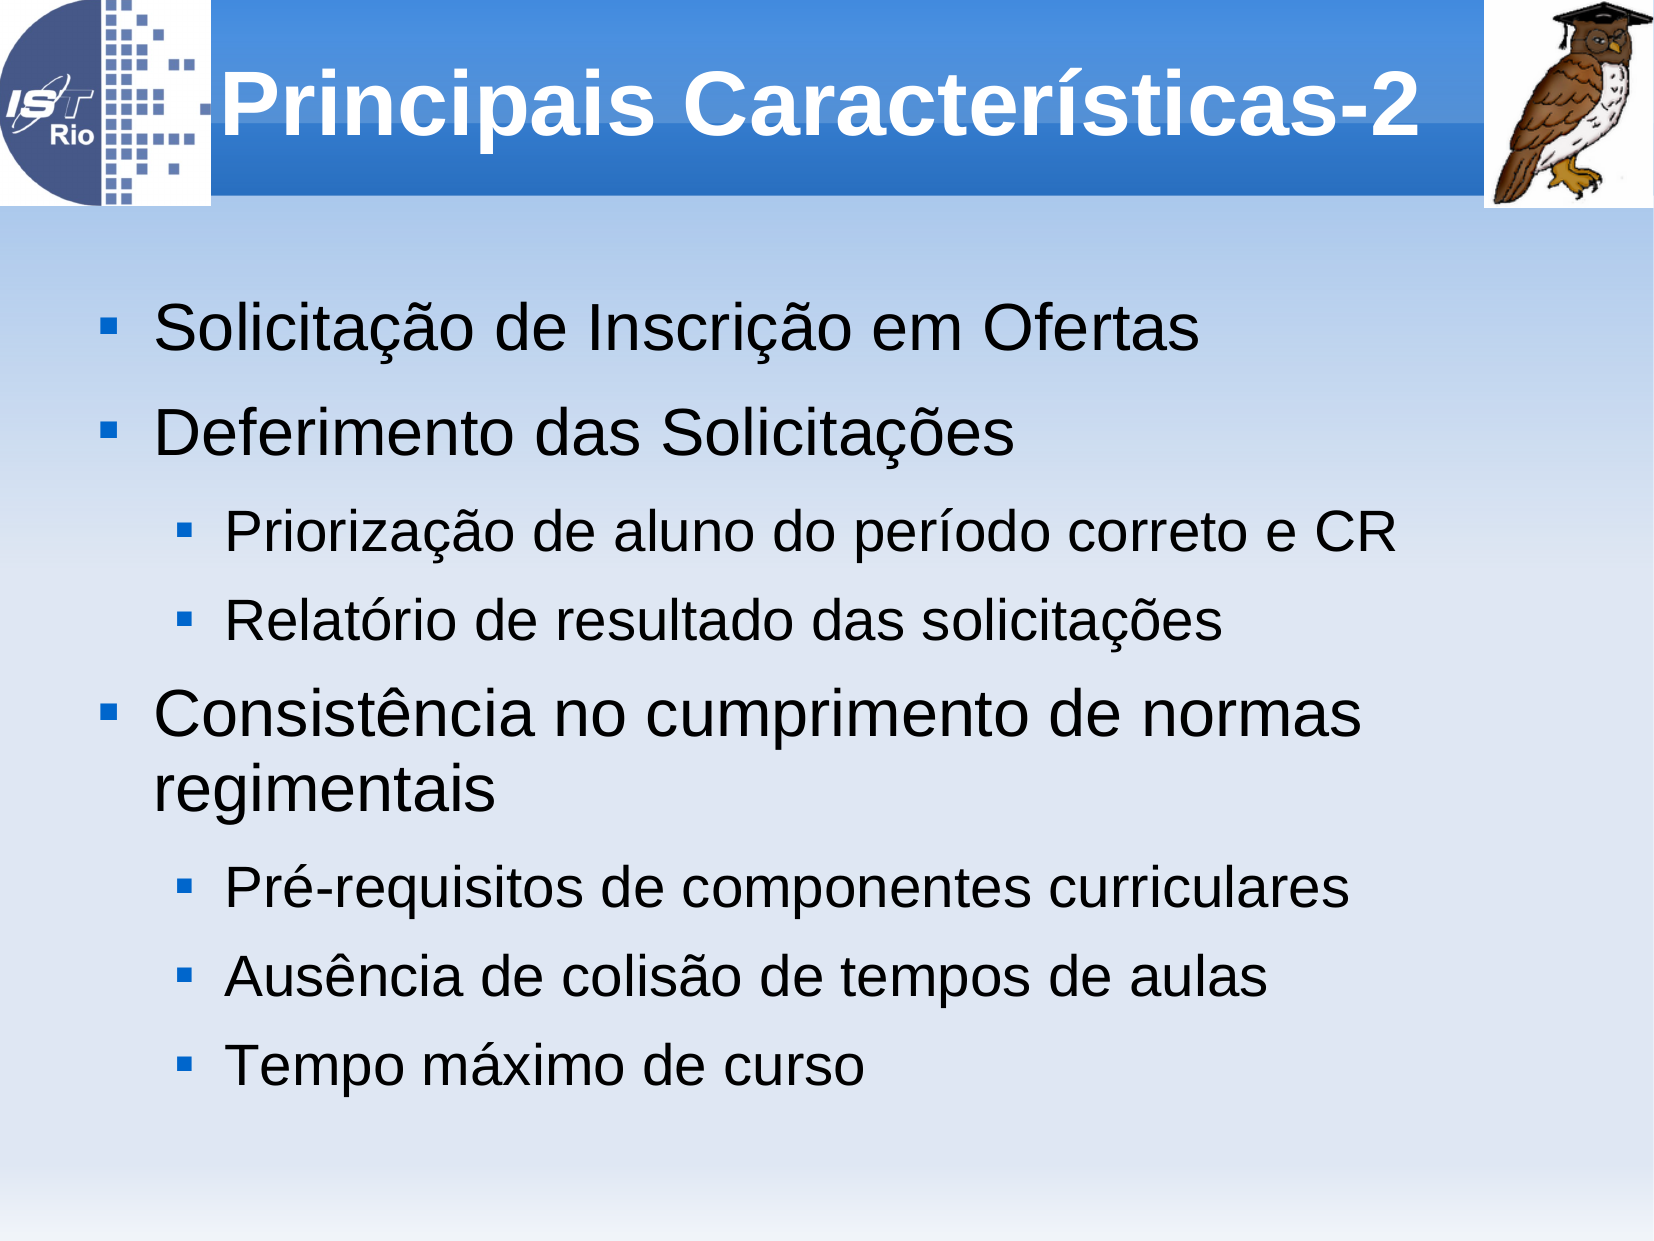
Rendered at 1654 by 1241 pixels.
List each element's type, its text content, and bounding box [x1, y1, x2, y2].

title Principais Características-2 [76, 7, 1565, 200]
picture [0, 0, 1654, 1241]
list Solicitação de Inscrição em Ofertas Deferimento das Solicitações Priorização de aluno do período correto e CR Relatório de resultado das solicitações Consistência no cumprimento de normas regimentais Pré-requisitos de componentes curriculares Ausência de colisão de tempos de aulas Tempo máximo de curso [82, 290, 1571, 1098]
